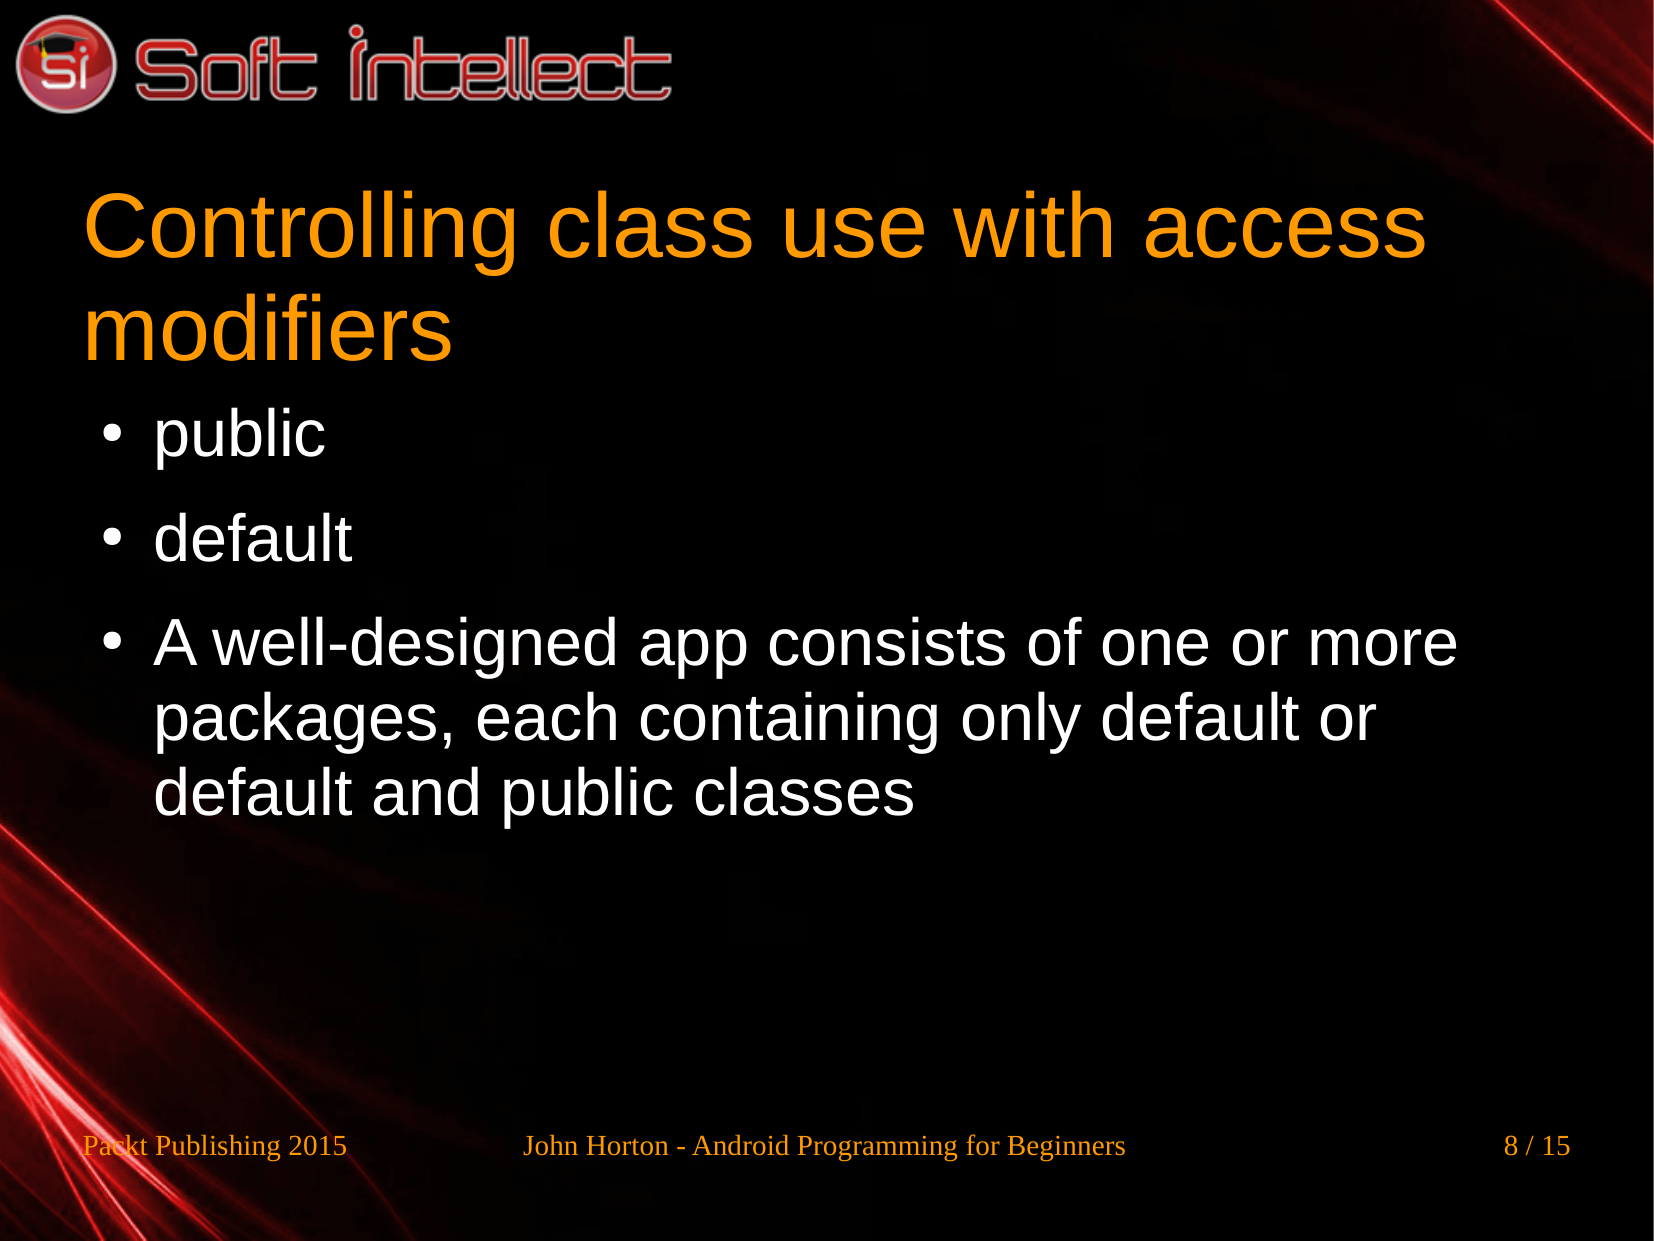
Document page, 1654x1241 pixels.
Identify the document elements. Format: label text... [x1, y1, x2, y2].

list public default A well-designed app consists of one or more packages, each containing only default or default and public classes [82, 396, 1571, 1116]
title Controlling class use with access modifiers [82, 173, 1571, 381]
picture [0, 0, 1654, 1241]
